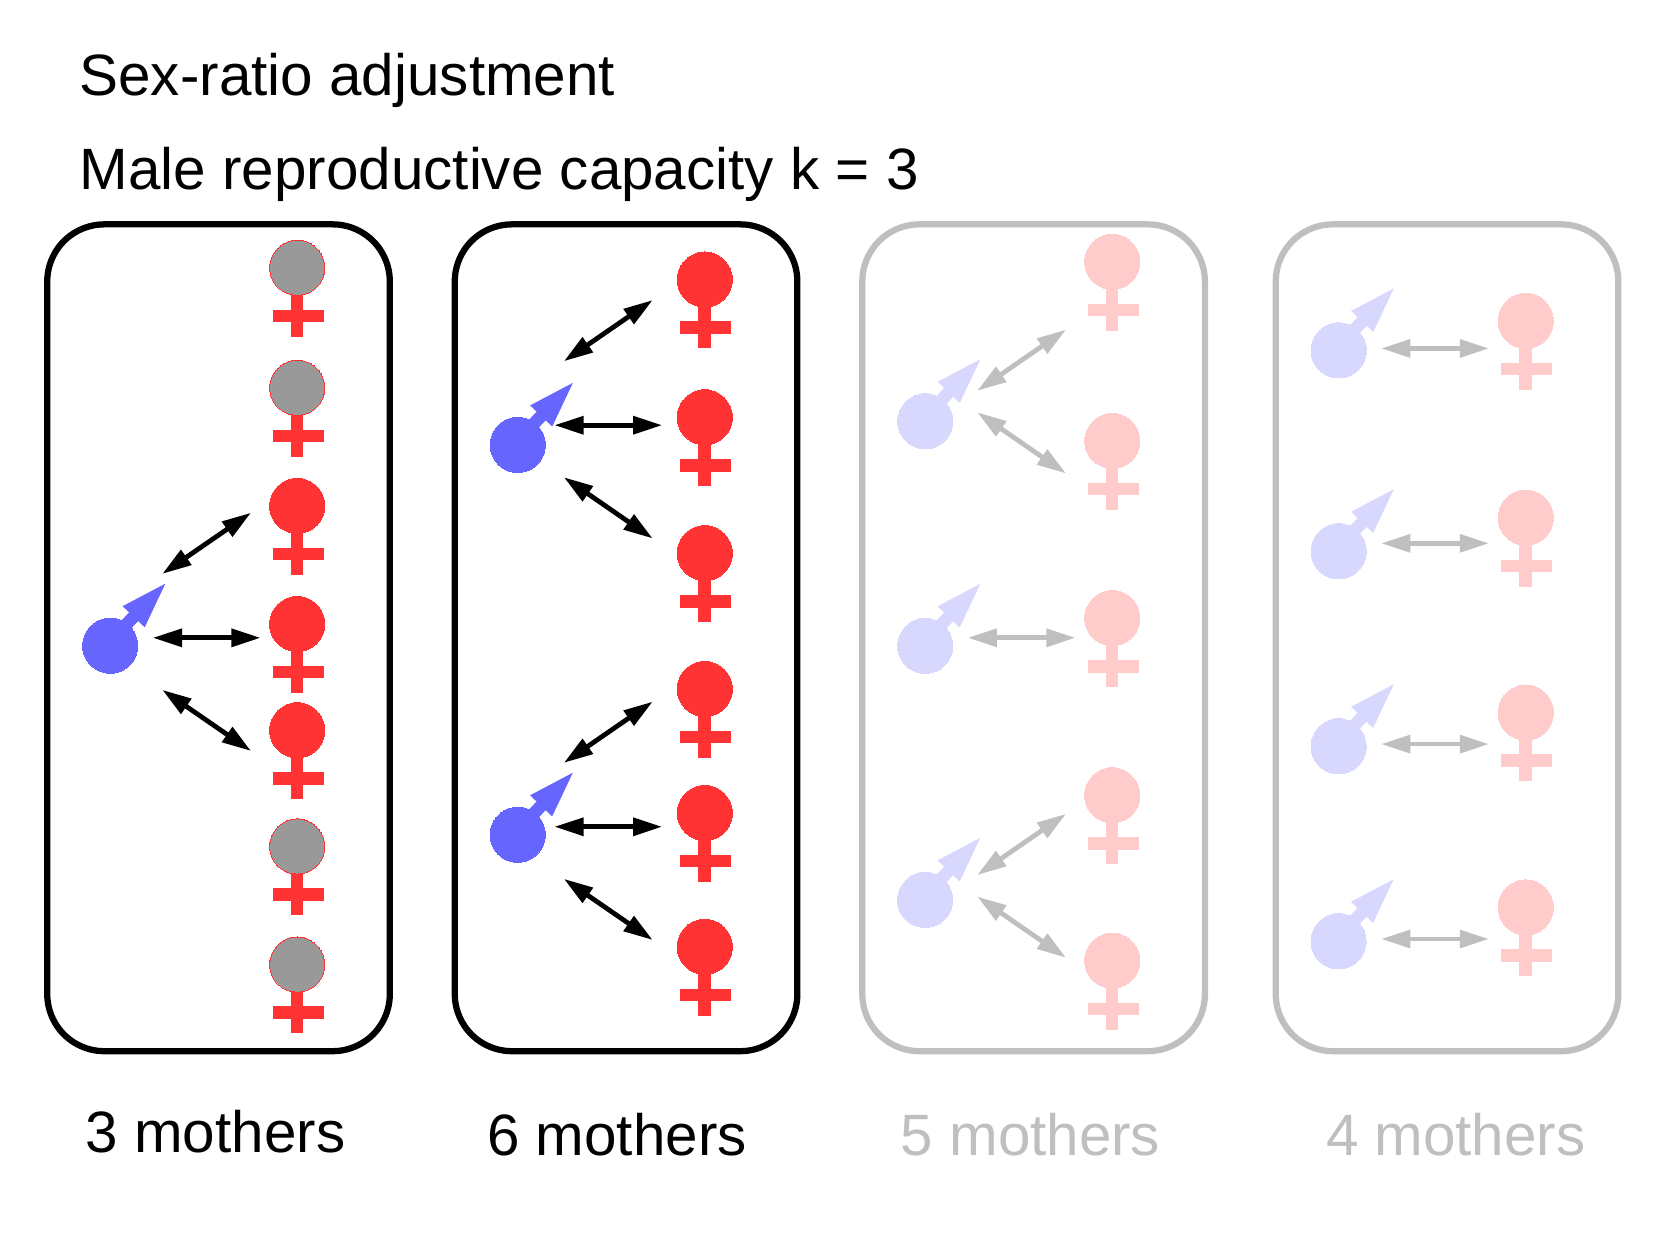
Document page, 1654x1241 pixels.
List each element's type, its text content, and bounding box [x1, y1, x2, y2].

text_box [850, 200, 1636, 1223]
text_box [454, 224, 798, 1052]
text_box Male reproductive capacity k = 3 [65, 129, 935, 210]
text_box 3 mothers [71, 1092, 361, 1173]
text_box Sex-ratio adjustment [65, 35, 674, 116]
text_box 6 mothers [472, 1094, 762, 1175]
text_box [47, 224, 390, 1052]
